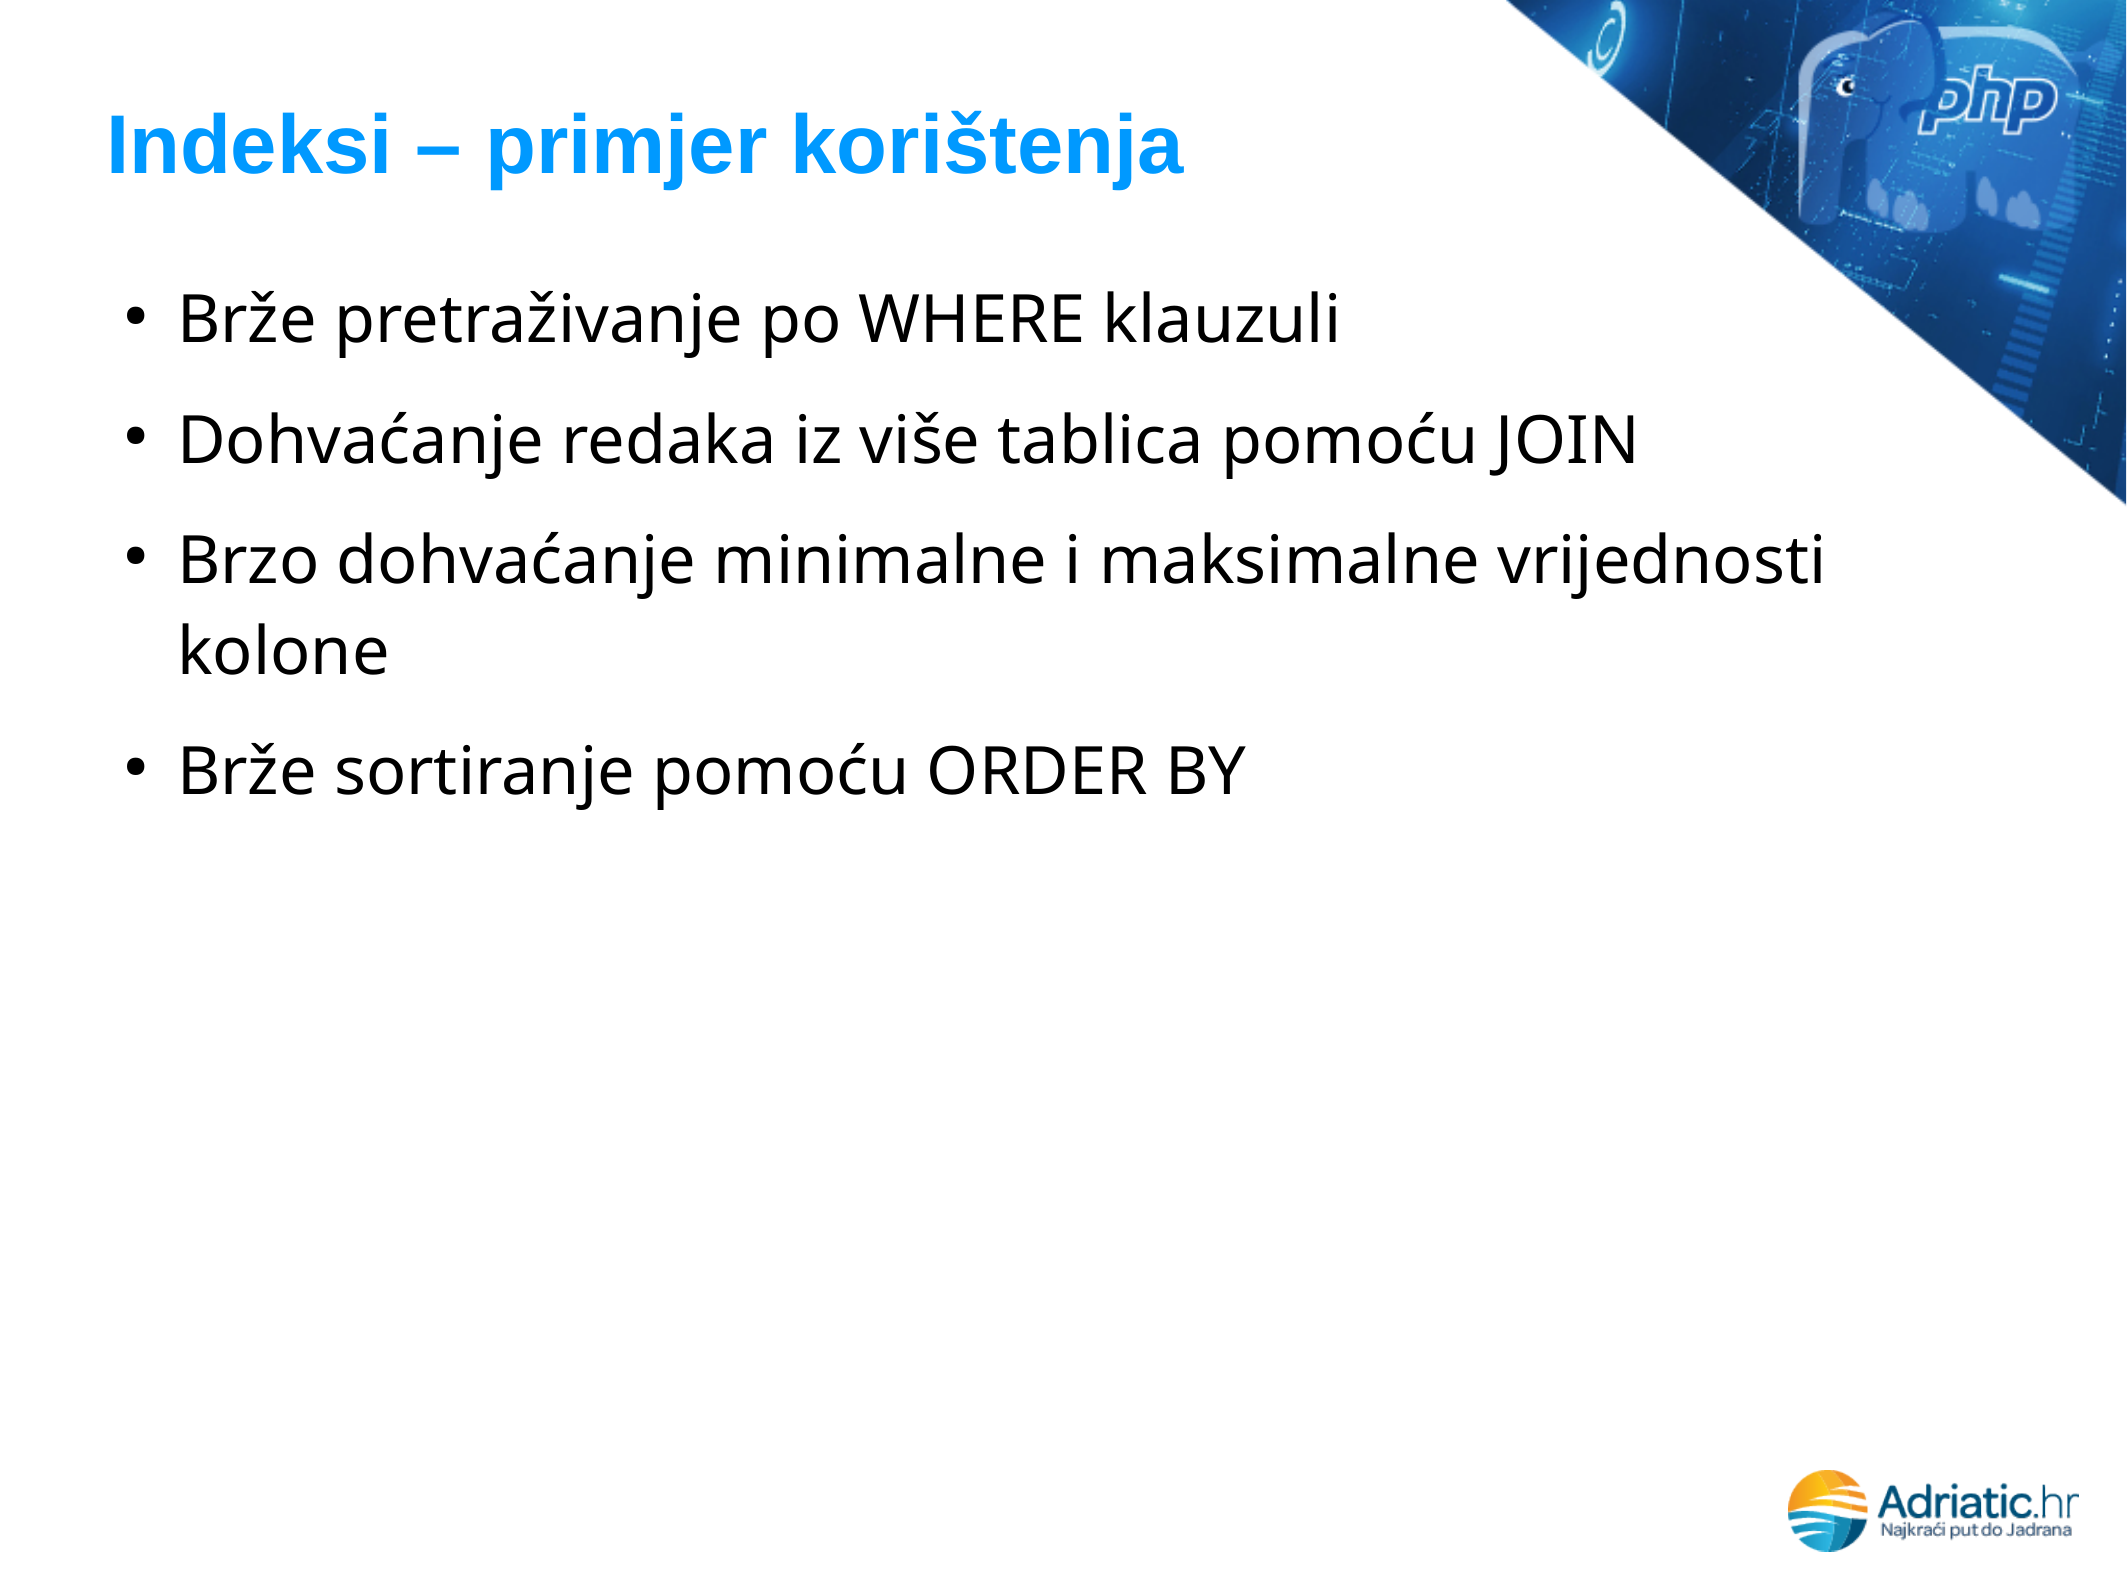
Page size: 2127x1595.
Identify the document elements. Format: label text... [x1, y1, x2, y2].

picture [1788, 1470, 2079, 1552]
title Indeksi – primjer korištenja [106, 70, 1630, 219]
list Brže pretraživanje po WHERE klauzuli Dohvaćanje redaka iz više tablica pomoću JOIN Brzo dohvaćanje minimalne i maksimalne vrijednosti kolone Brže sortiranje pomoću ORDER BY [106, 271, 2020, 1453]
picture [1505, 0, 2127, 625]
